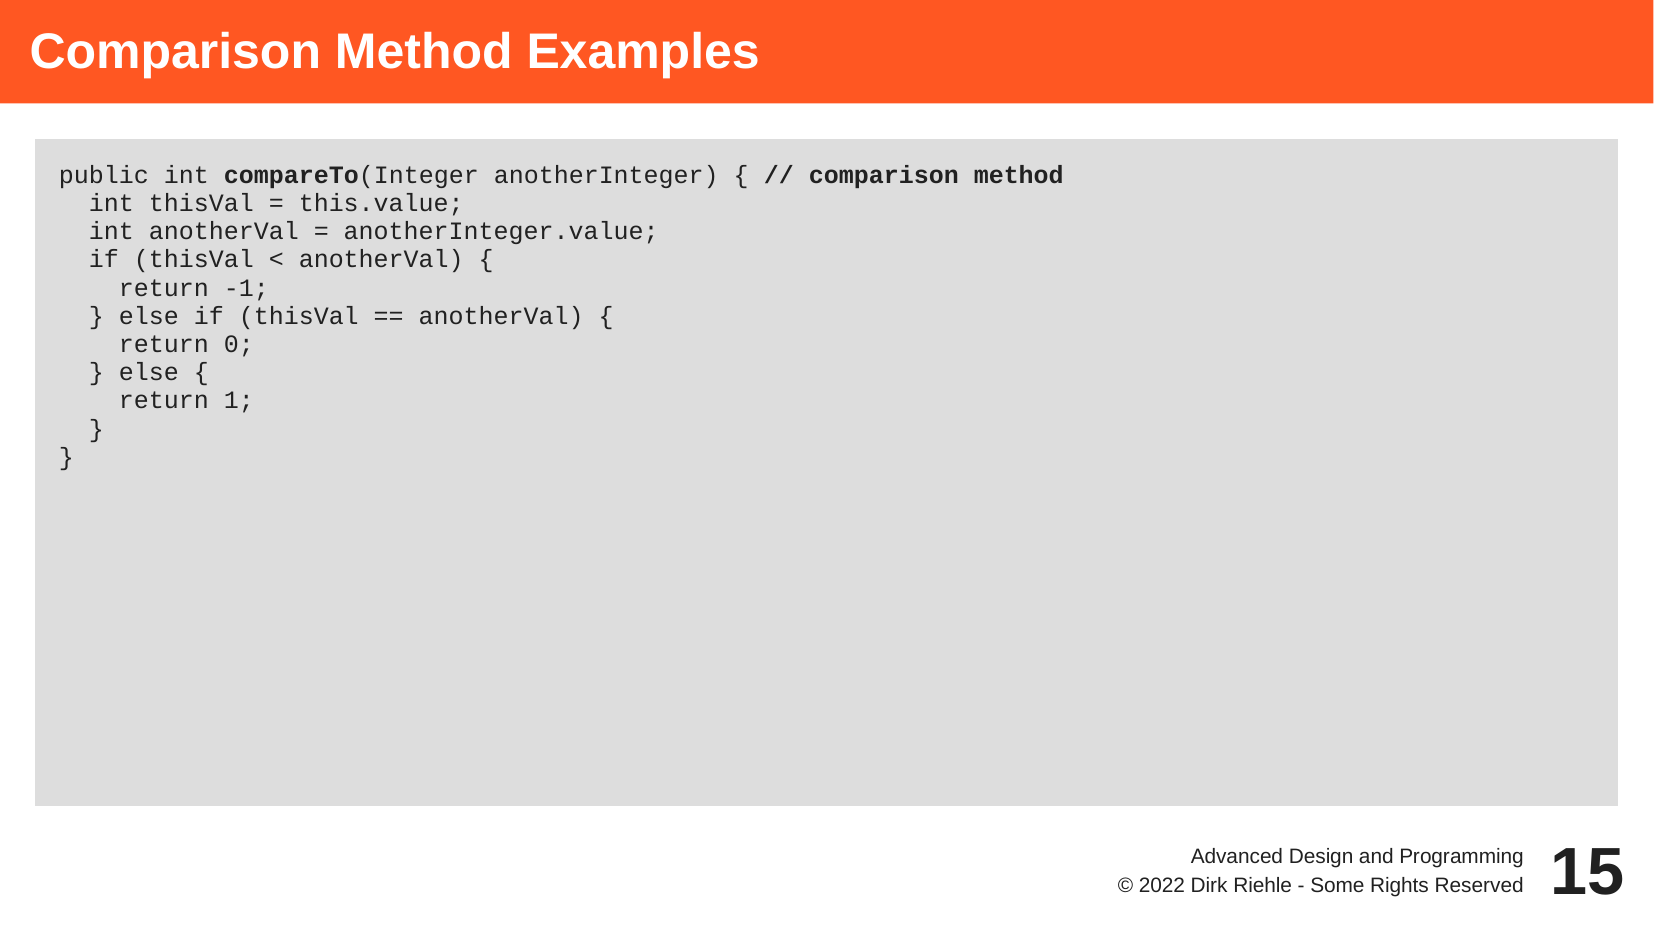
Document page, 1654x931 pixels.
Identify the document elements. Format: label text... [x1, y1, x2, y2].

title Comparison Method Examples [0, 0, 1654, 104]
list public int compareTo(Integer anotherInteger) { // comparison method int thisVal = this.value; int anotherVal = anotherInteger.value; if (thisVal < anotherVal) { return -1; } else if (thisVal == anotherVal) { return 0; } else { return 1; } } [29, 132, 1625, 813]
